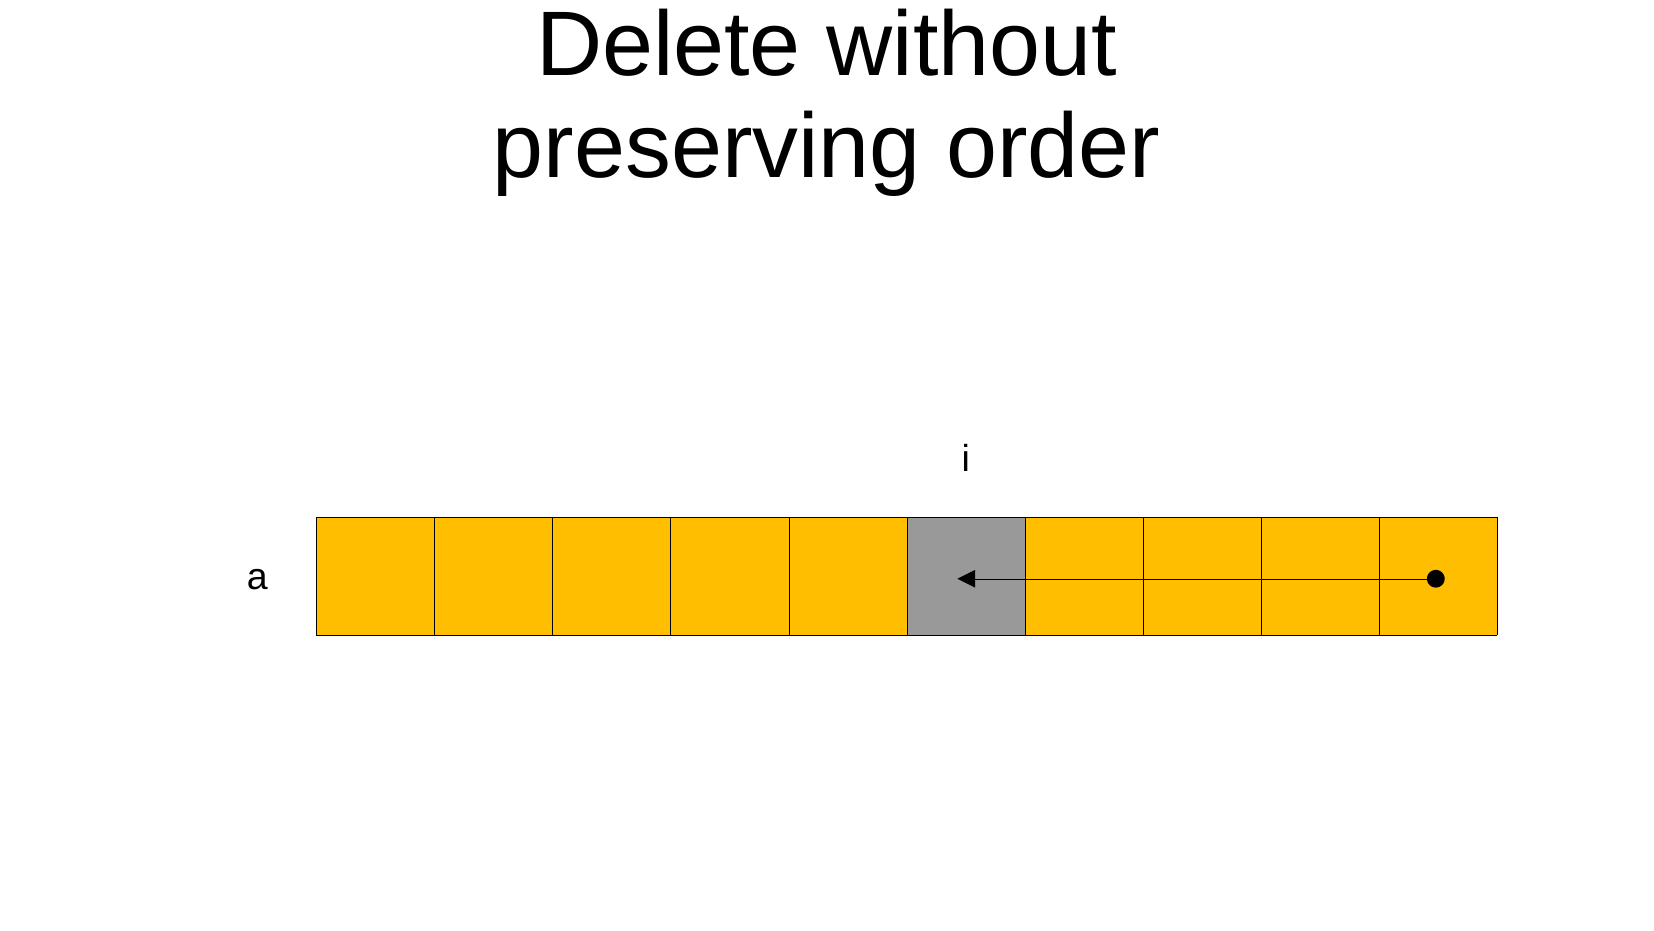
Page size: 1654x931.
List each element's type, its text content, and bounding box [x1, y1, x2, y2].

table_cell [1025, 281, 1143, 399]
table_cell [671, 281, 789, 399]
table_cell [1026, 580, 1143, 635]
table_cell [1025, 399, 1143, 517]
table_cell [1025, 636, 1143, 753]
table_cell [434, 399, 552, 517]
table_cell [1144, 518, 1261, 579]
table_header [671, 198, 789, 281]
table_cell [552, 281, 671, 399]
table_header [1025, 198, 1143, 281]
table_cell [907, 636, 1025, 753]
table_cell [316, 399, 434, 517]
table_cell [1262, 518, 1379, 579]
table_header [1143, 198, 1261, 281]
table_cell [671, 399, 789, 517]
table_cell [790, 518, 907, 635]
table_cell [908, 518, 1025, 635]
table_cell [1143, 399, 1261, 517]
table_header [1261, 163, 1379, 281]
title Delete without preserving order [389, 0, 1264, 198]
table_cell [907, 281, 1025, 399]
table_cell [198, 281, 316, 399]
table_cell [1261, 281, 1379, 399]
table_cell [671, 636, 789, 753]
table_cell [1144, 580, 1261, 635]
table_header [1379, 163, 1497, 281]
table_cell [316, 636, 434, 753]
table_header [198, 163, 316, 281]
table_cell [1143, 281, 1261, 399]
table_cell [1026, 518, 1143, 579]
table_cell [1379, 281, 1497, 399]
table_cell [553, 518, 670, 635]
table_cell [198, 635, 316, 753]
table_cell [1379, 636, 1497, 753]
table_cell [1379, 399, 1497, 517]
table_cell [434, 636, 552, 753]
table_cell [434, 281, 552, 399]
table_cell i [907, 399, 1025, 517]
table_cell [552, 636, 671, 753]
table_cell [1261, 636, 1379, 753]
table_cell [1261, 399, 1379, 517]
table_cell [1262, 580, 1379, 635]
table_cell [198, 399, 316, 517]
table_cell [1380, 518, 1497, 635]
table_cell [316, 281, 434, 399]
table_cell [671, 518, 789, 635]
table_cell [1143, 636, 1261, 753]
table_header [552, 198, 671, 281]
table_header [907, 198, 1025, 281]
table_cell [789, 399, 907, 517]
table_header [434, 198, 552, 281]
table_cell [317, 518, 434, 635]
table_cell [552, 399, 671, 517]
table_cell [789, 636, 907, 753]
table_cell [789, 281, 907, 399]
table_cell [435, 518, 552, 635]
table_header [789, 198, 907, 281]
table_header [316, 163, 434, 281]
table_cell a [198, 517, 316, 635]
